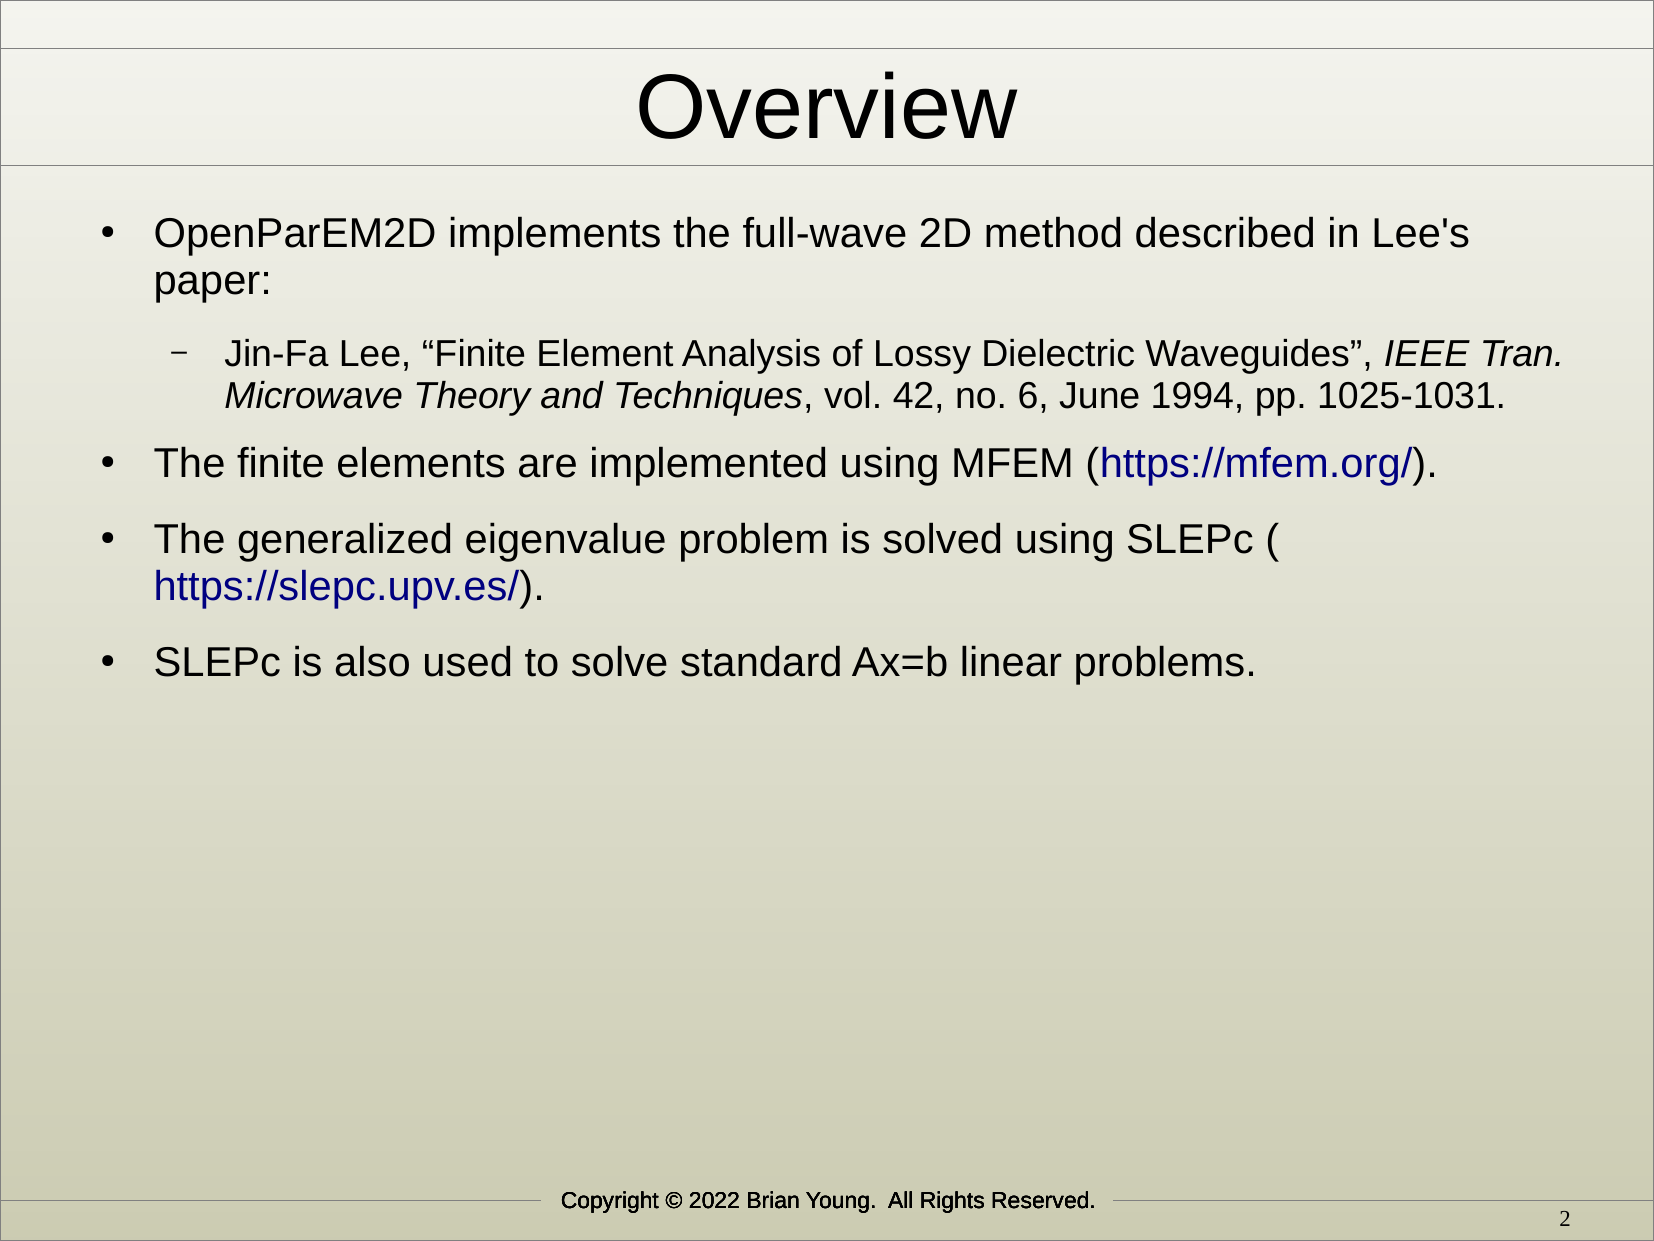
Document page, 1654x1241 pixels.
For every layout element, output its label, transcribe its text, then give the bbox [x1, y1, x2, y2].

list OpenParEM2D implements the full-wave 2D method described in Lee's paper: Jin-Fa Lee, “Finite Element Analysis of Lossy Dielectric Waveguides”, IEEE Tran. Microwave Theory and Techniques, vol. 42, no. 6, June 1994, pp. 1025-1031. The finite elements are implemented using MFEM (https://mfem.org/). The generalized eigenvalue problem is solved using SLEPc (https://slepc.upv.es/). SLEPc is also used to solve standard Ax=b linear problems. [82, 210, 1571, 1109]
title Overview [82, 49, 1571, 166]
